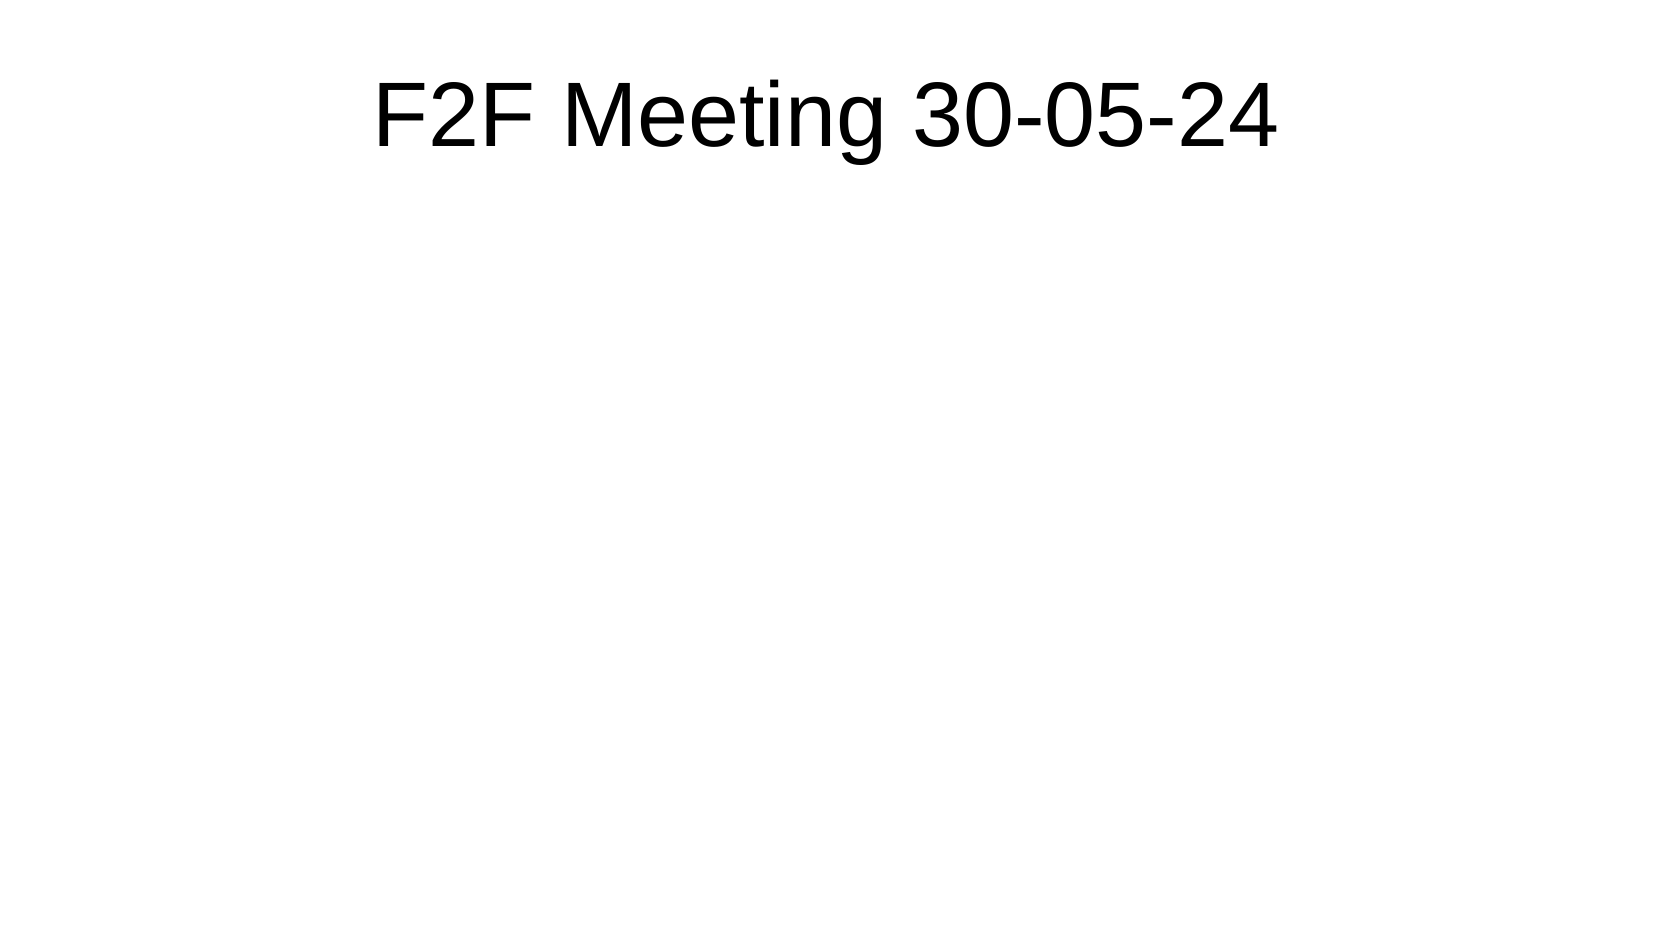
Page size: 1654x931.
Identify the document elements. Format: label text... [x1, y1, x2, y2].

title F2F Meeting 30-05-24 [82, 37, 1571, 193]
